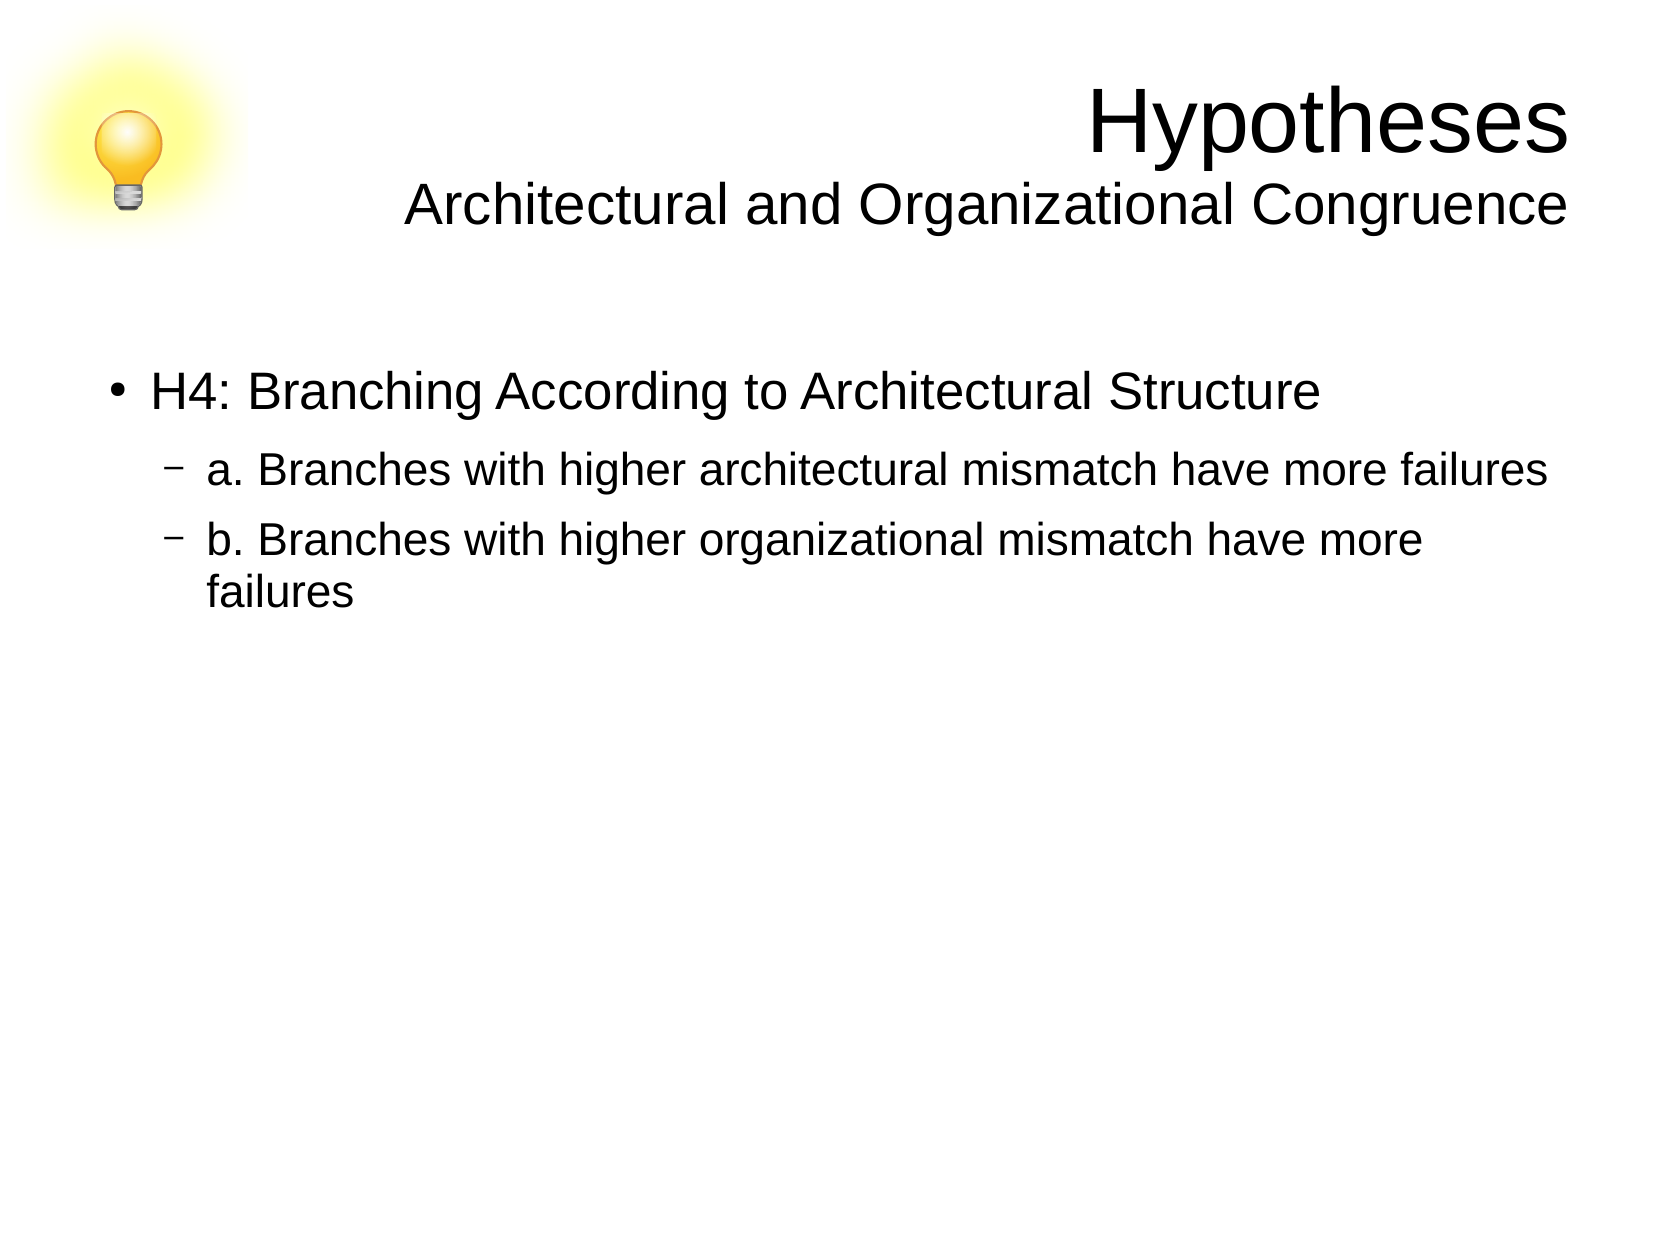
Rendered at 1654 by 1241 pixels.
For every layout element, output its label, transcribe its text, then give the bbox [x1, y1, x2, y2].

picture [5, 5, 249, 249]
title Hypotheses Architectural and Organizational Congruence [82, 49, 1571, 257]
list H4: Branching According to Architectural Structure a. Branches with higher architectural mismatch have more failures b. Branches with higher organizational mismatch have more failures [94, 361, 1571, 632]
